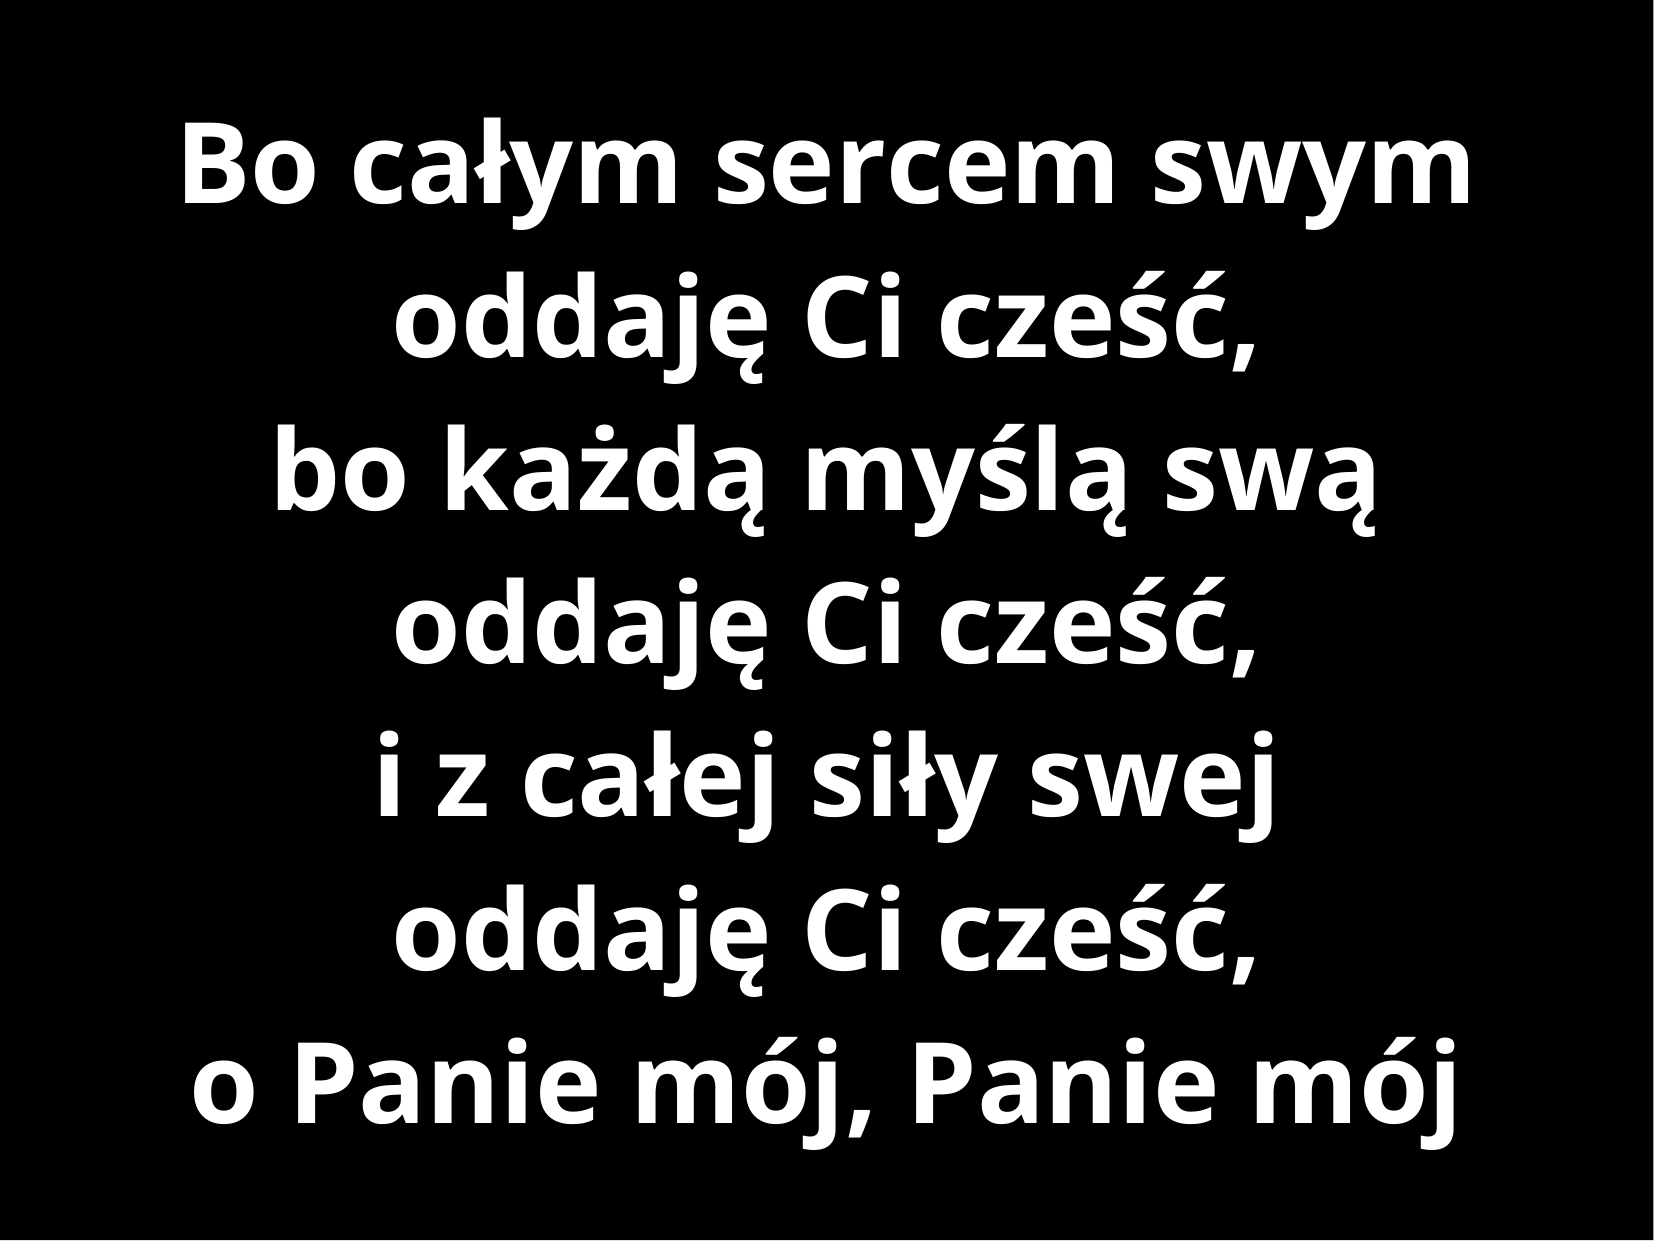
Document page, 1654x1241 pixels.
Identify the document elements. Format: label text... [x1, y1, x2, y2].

title Bo całym sercem swym oddaję Ci cześć, bo każdą myślą swą oddaję Ci cześć, i z całej siły swej oddaję Ci cześć, o Panie mój, Panie mój [0, 0, 1654, 1241]
